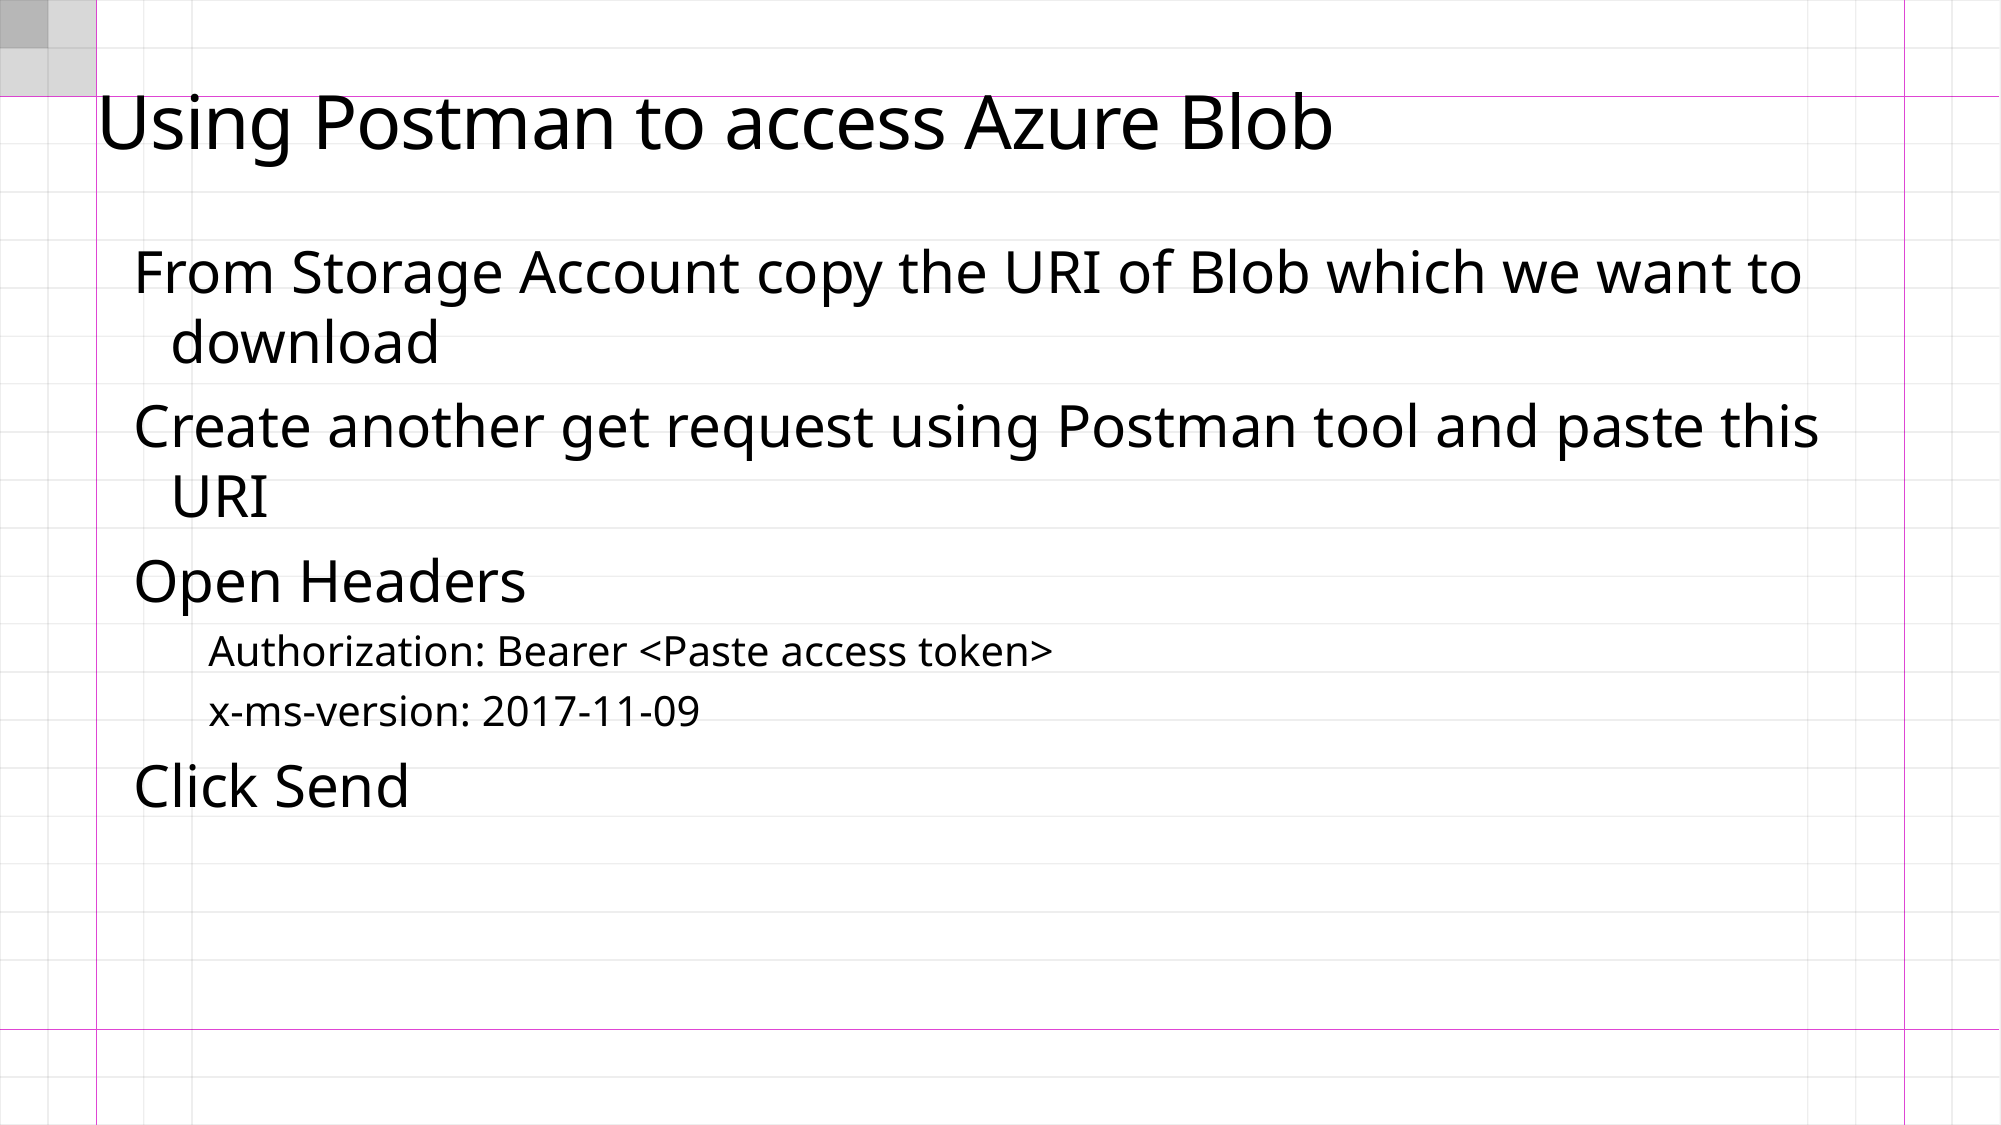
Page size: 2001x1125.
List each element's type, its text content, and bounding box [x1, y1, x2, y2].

list From Storage Account copy the URI of Blob which we want to download Create another get request using Postman tool and paste this URI Open Headers Authorization: Bearer <Paste access token> x-ms-version: 2017-11-09 Click Send [22, 90, 1977, 538]
title Using Postman to access Azure Blob [22, 0, 1830, 90]
